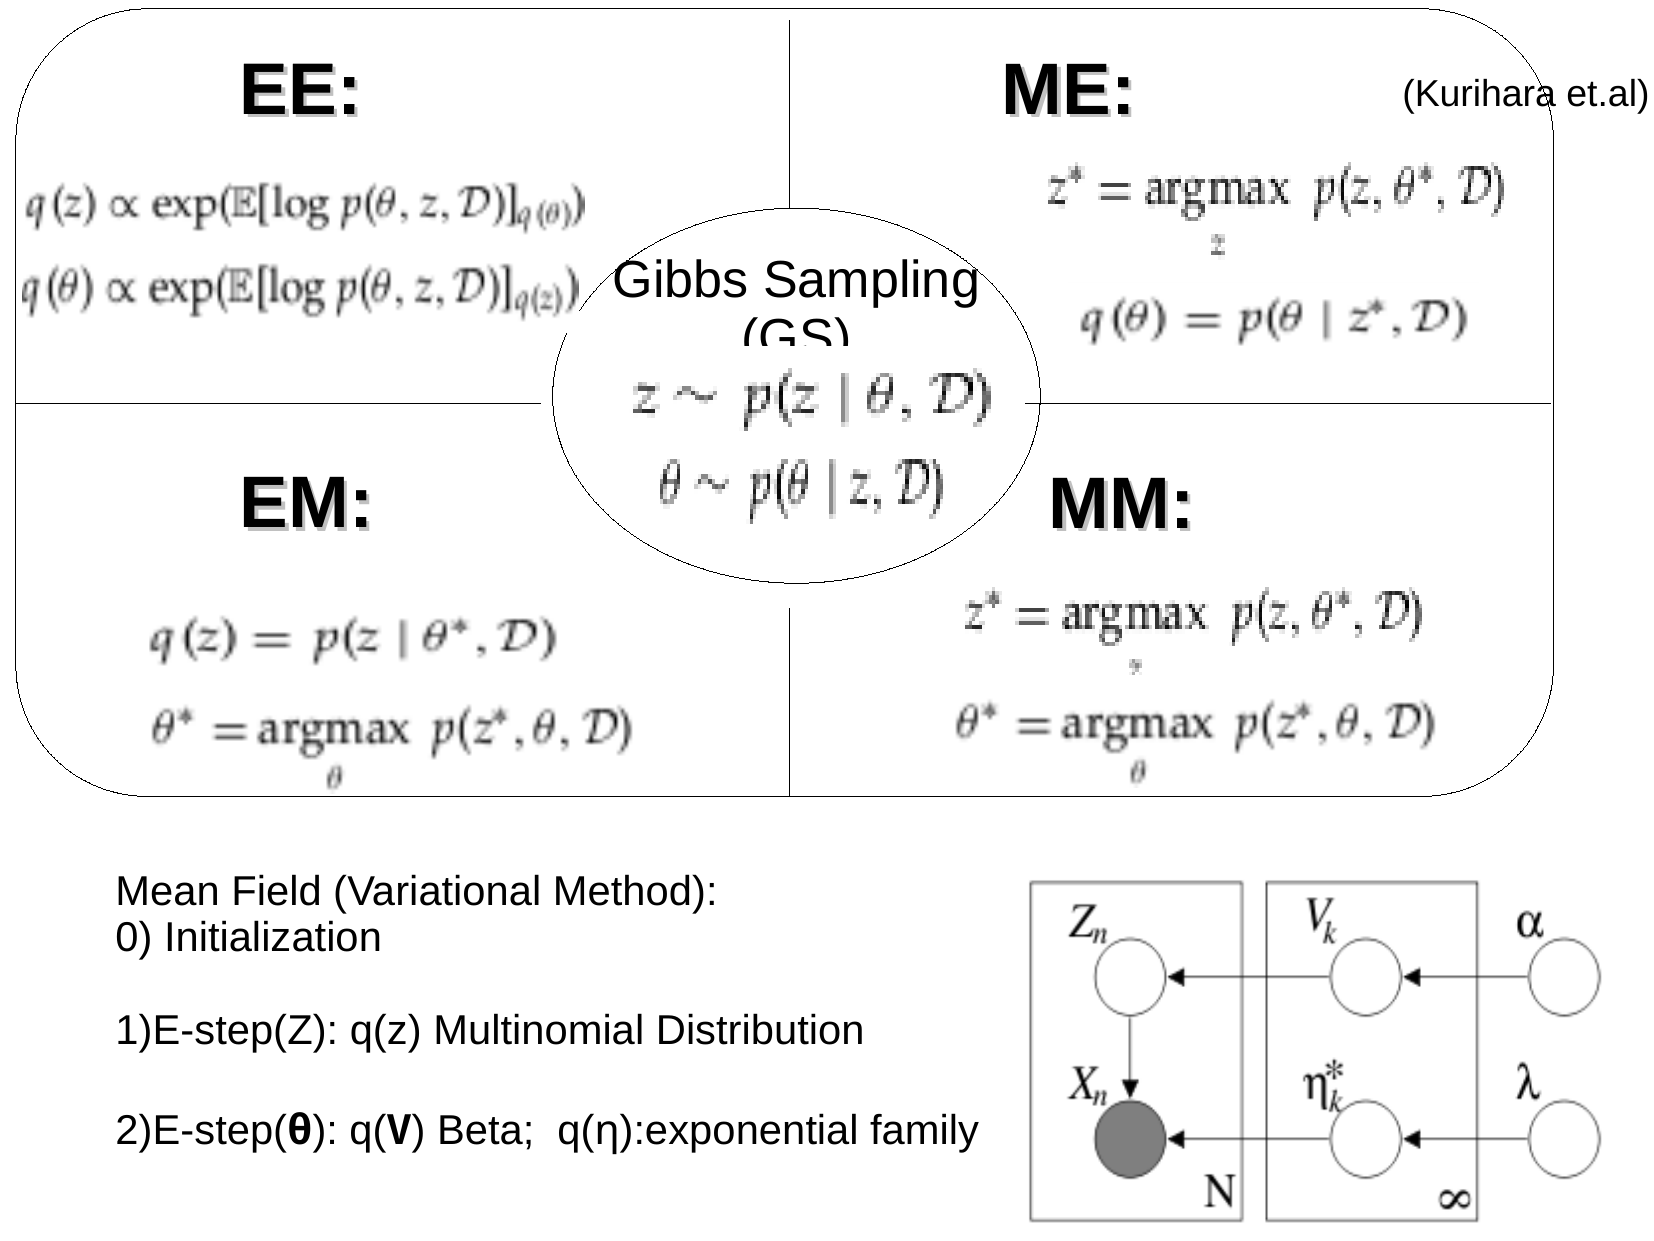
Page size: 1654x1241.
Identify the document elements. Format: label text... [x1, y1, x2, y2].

picture [1020, 866, 1651, 1241]
text_box EM: [225, 454, 488, 564]
picture [147, 607, 636, 794]
text_box Gibbs Sampling (GS) [552, 208, 1041, 584]
picture [625, 346, 991, 534]
text_box Mean Field (Variational Method): 0) Initialization 1)E-step(Z): q(z) Multinomial Distribution 2)E-step(θ): q(V) Beta; q(η):exponential family [100, 860, 1041, 1240]
picture [22, 251, 579, 333]
text_box EE: [225, 41, 488, 151]
text_box (Kurihara et.al) [1387, 64, 1654, 127]
picture [1068, 281, 1479, 363]
text_box [15, 8, 1554, 797]
picture [18, 164, 585, 238]
picture [951, 562, 1439, 788]
picture [1042, 137, 1508, 277]
text_box ME: [986, 41, 1250, 151]
text_box MM: [1034, 454, 1297, 564]
